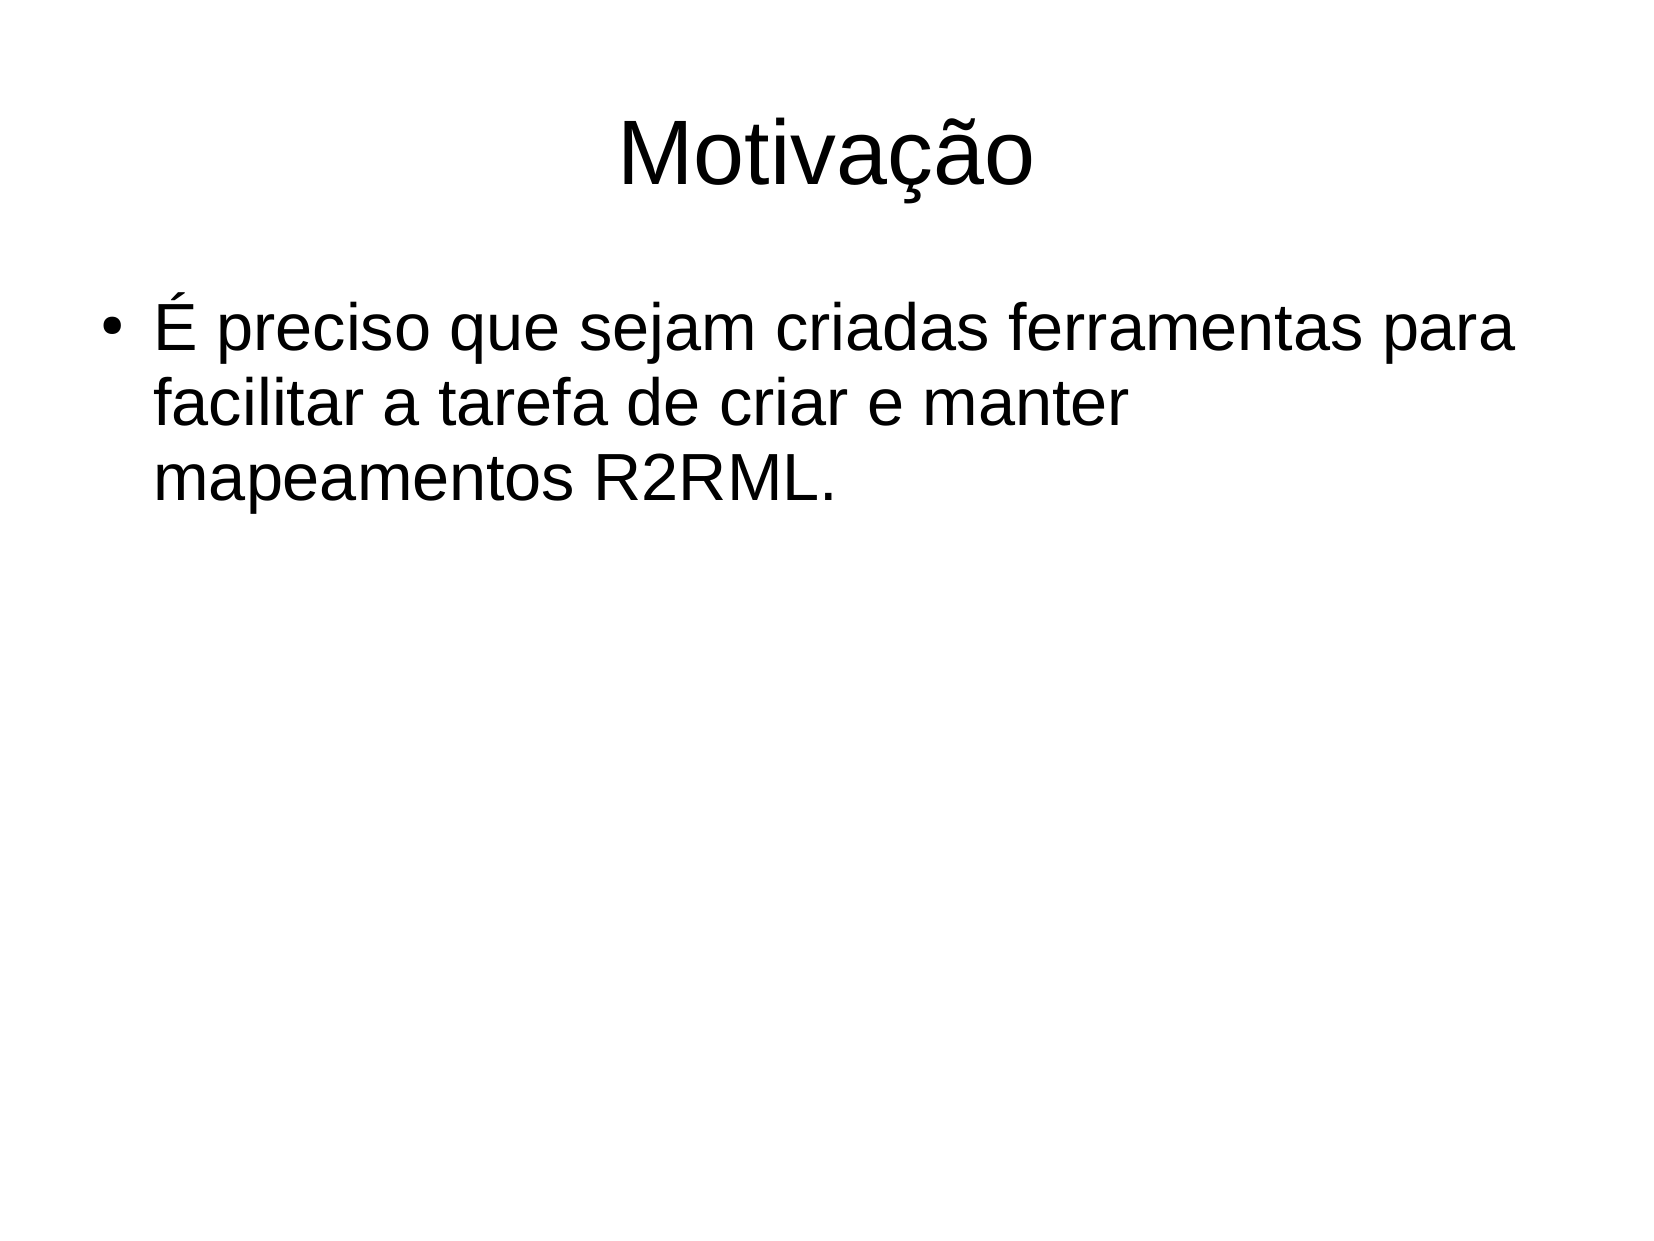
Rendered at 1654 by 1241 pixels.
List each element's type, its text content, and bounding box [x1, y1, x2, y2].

list É preciso que sejam criadas ferramentas para facilitar a tarefa de criar e manter mapeamentos R2RML. [82, 290, 1571, 1109]
title Motivação [82, 49, 1571, 257]
